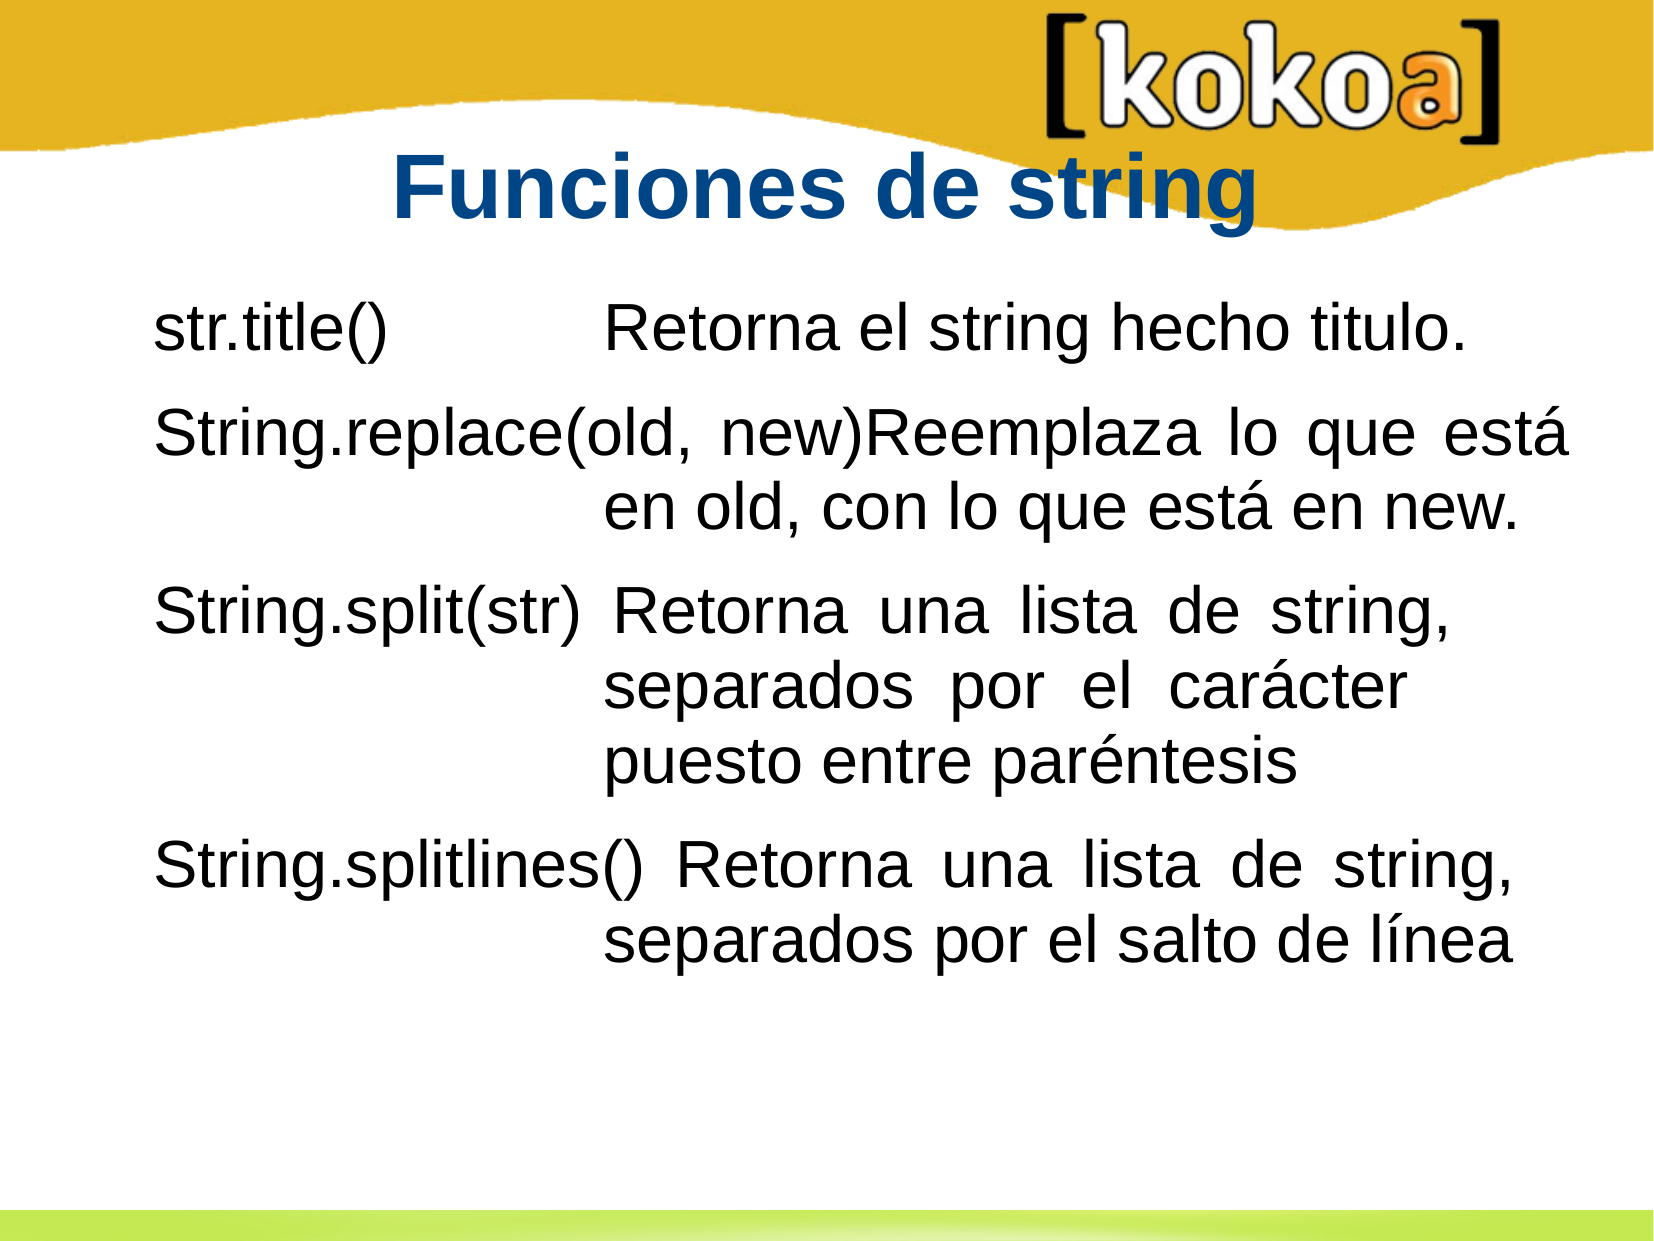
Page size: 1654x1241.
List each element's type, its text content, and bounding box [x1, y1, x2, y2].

title Funciones de string [82, 83, 1571, 290]
list str.title() Retorna el string hecho titulo. String.replace(old, new)Reemplaza lo que está en old, con lo que está en new. String.split(str) Retorna una lista de string, separados por el carácter puesto entre paréntesis String.splitlines() Retorna una lista de string, separados por el salto de línea [82, 290, 1571, 1066]
picture [0, 0, 1654, 488]
picture [0, 1210, 1654, 1241]
